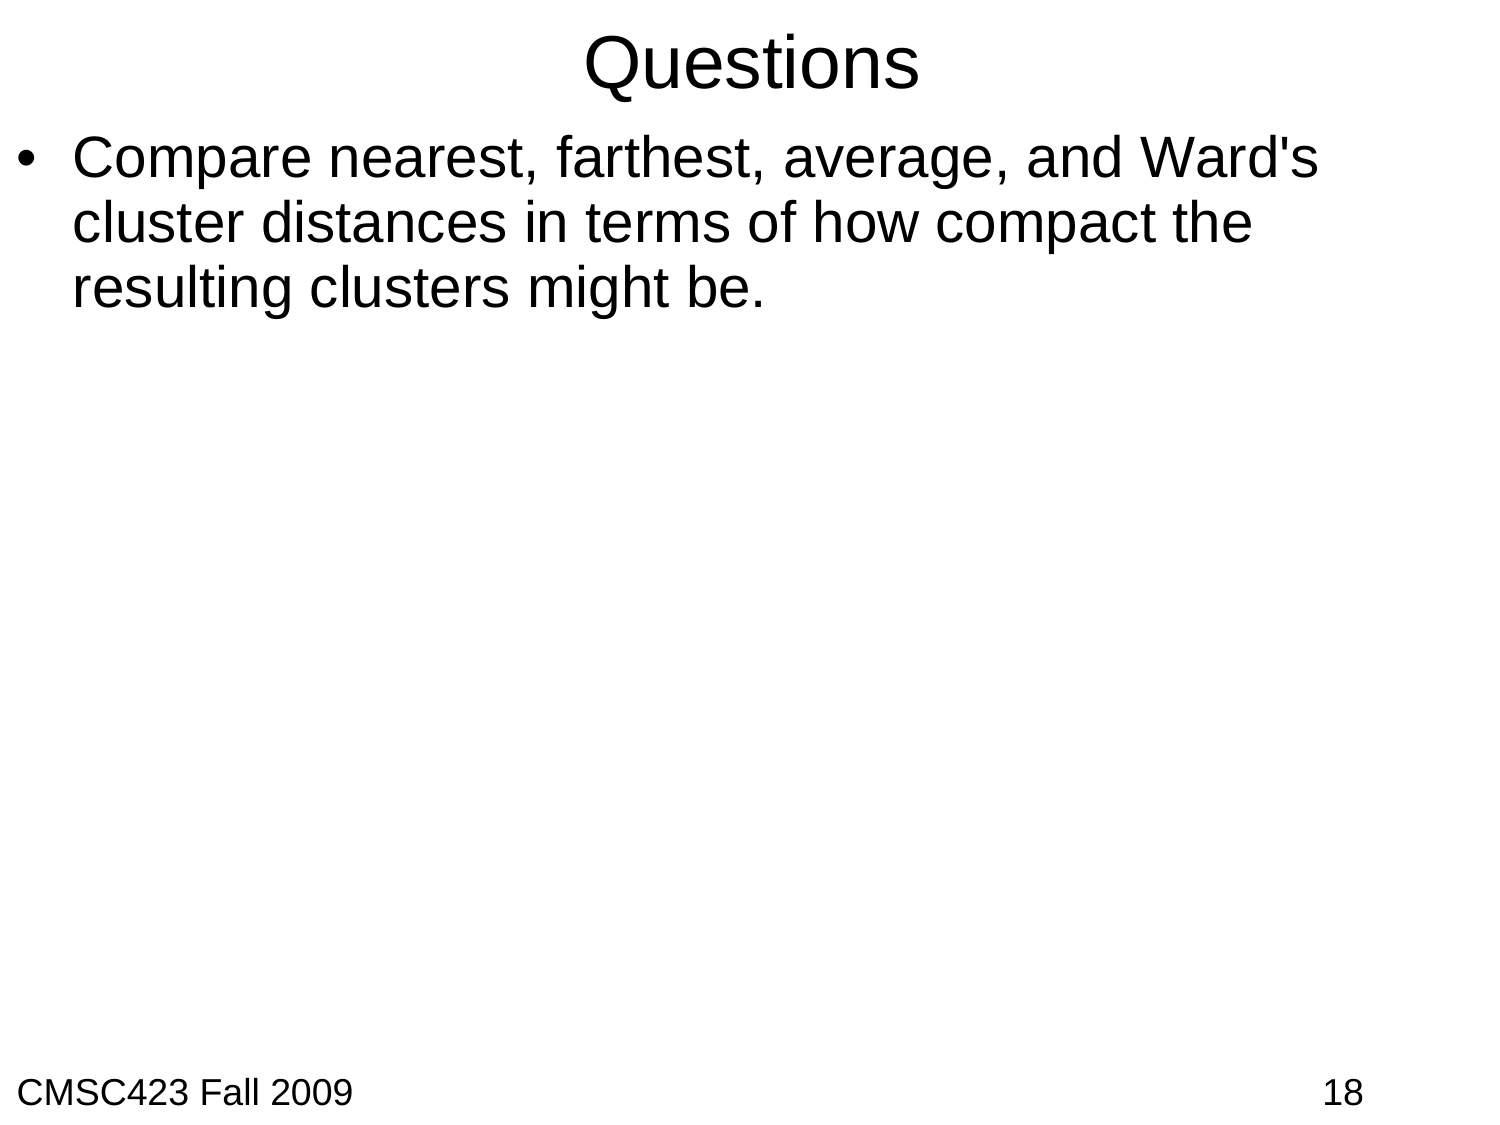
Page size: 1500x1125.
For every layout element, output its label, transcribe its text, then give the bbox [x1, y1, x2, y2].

list Compare nearest, farthest, average, and Ward's cluster distances in terms of how compact the resulting clusters might be. [16, 124, 1485, 1072]
title Questions [19, 9, 1485, 116]
